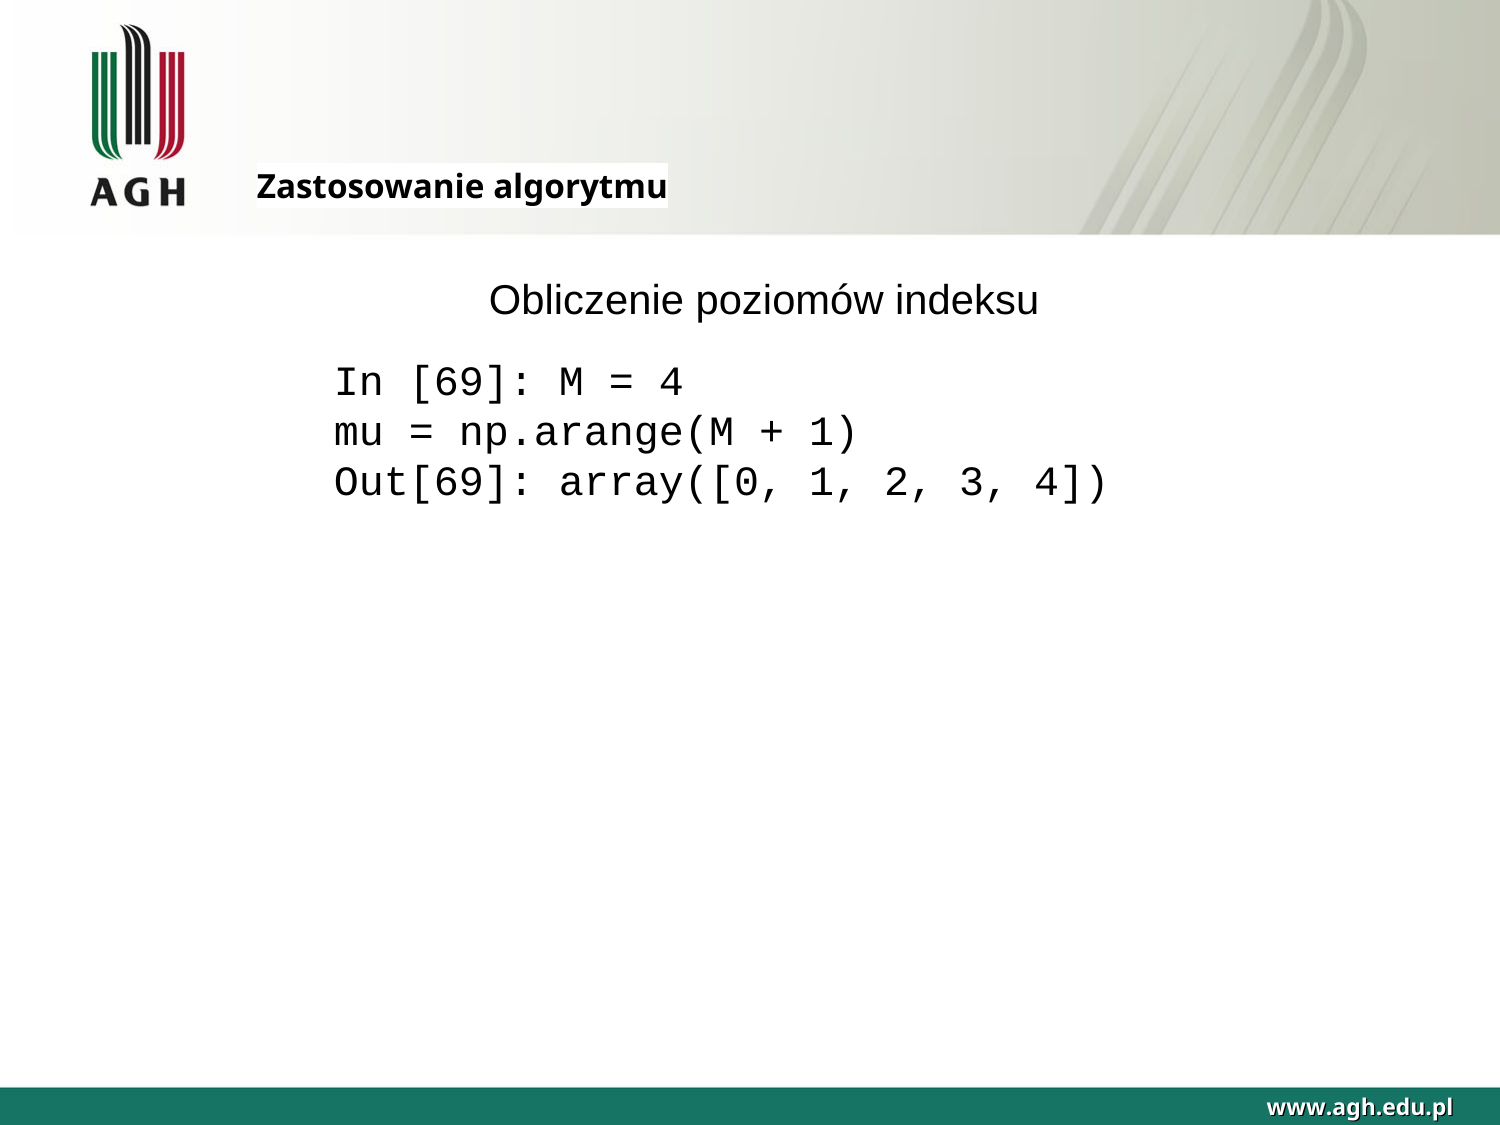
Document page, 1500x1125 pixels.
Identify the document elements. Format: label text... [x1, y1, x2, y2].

text_box Obliczenie poziomów indeksu [437, 265, 1063, 331]
title Zastosowanie algorytmu [242, 137, 1436, 233]
text_box In [69]: M = 4 mu = np.arange(M + 1) Out[69]: array([0, 1, 2, 3, 4]) [318, 346, 1276, 662]
picture [0, 0, 1500, 1125]
text_box www.agh.edu.pl [1251, 1084, 1500, 1125]
